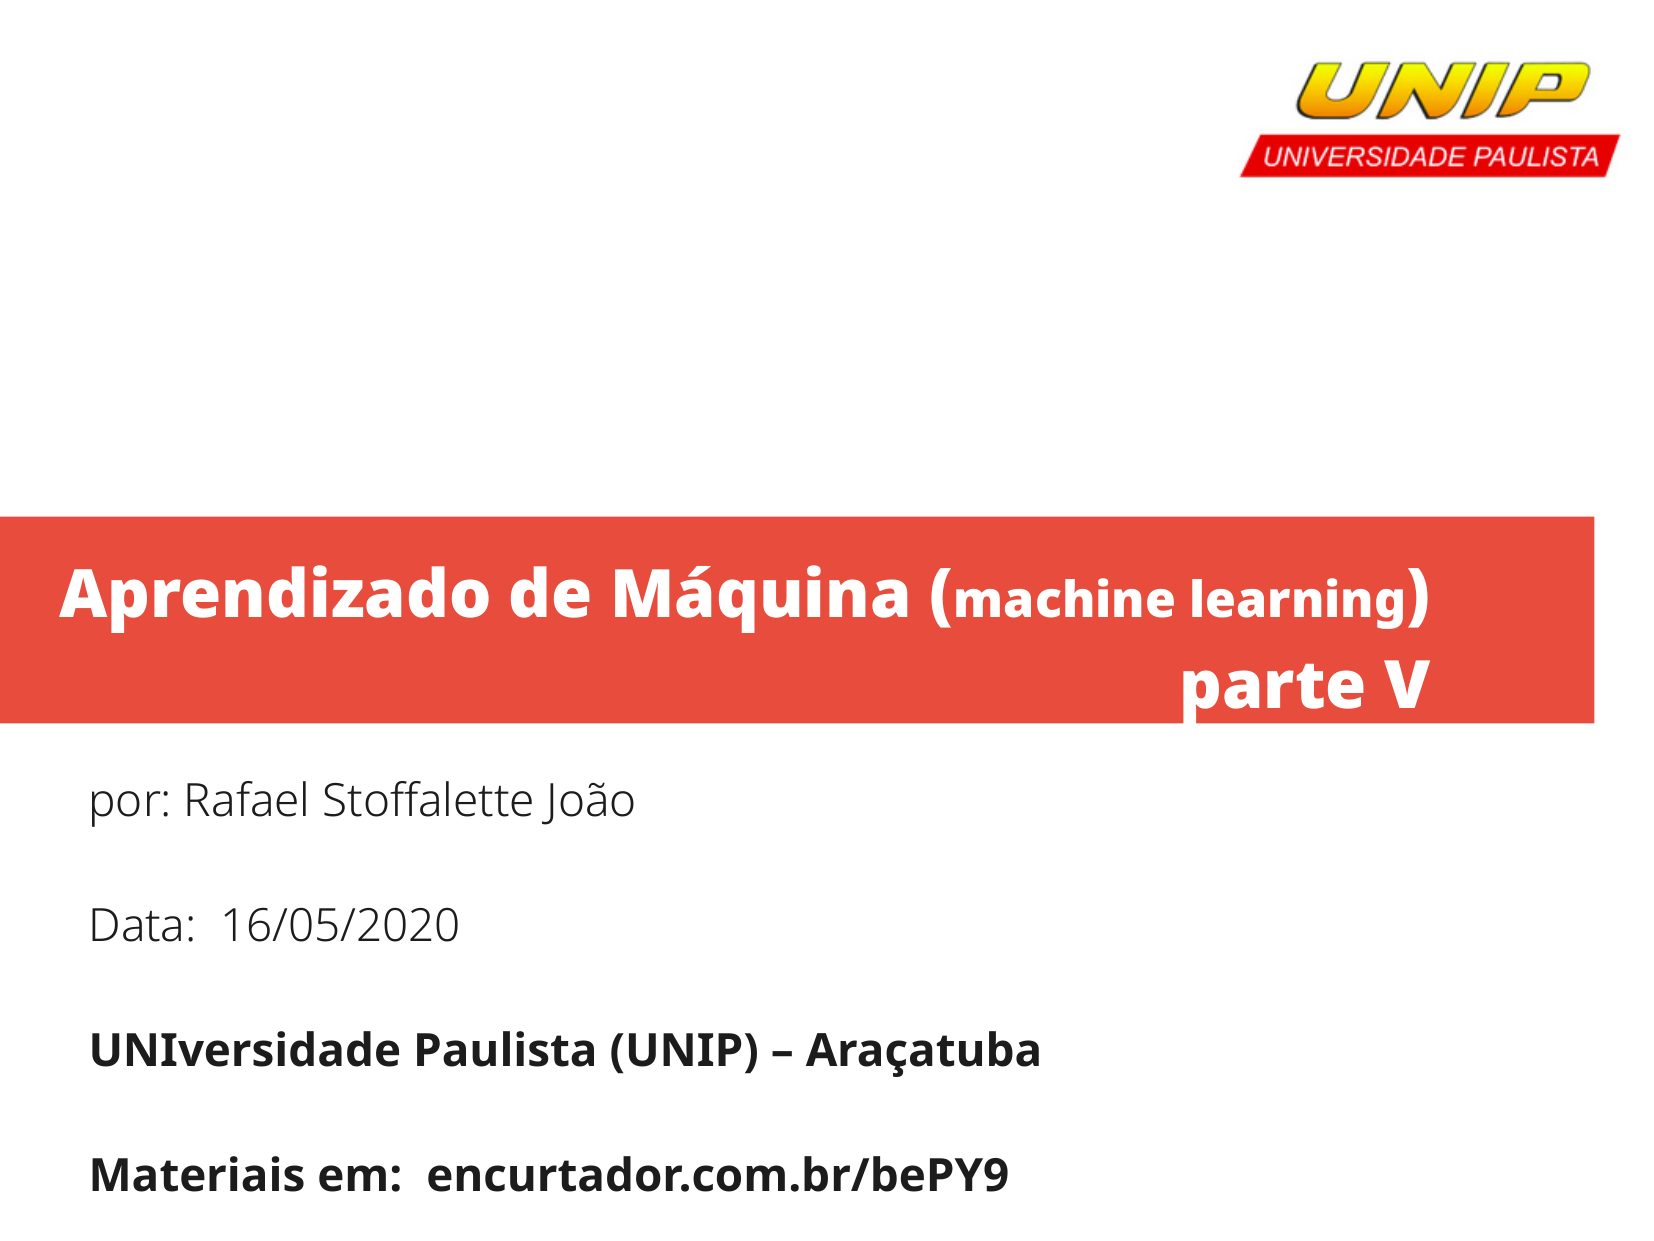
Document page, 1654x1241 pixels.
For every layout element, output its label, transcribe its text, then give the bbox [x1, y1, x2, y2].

subtitle por: Rafael Stoffalette João Data: 16/05/2020 UNIversidade Paulista (UNIP) – Araçatuba Materiais em: encurtador.com.br/bePY9 [88, 767, 1595, 1182]
title Aprendizado de Máquina (machine learning) parte V [59, 546, 1595, 694]
picture [1238, 19, 1635, 209]
